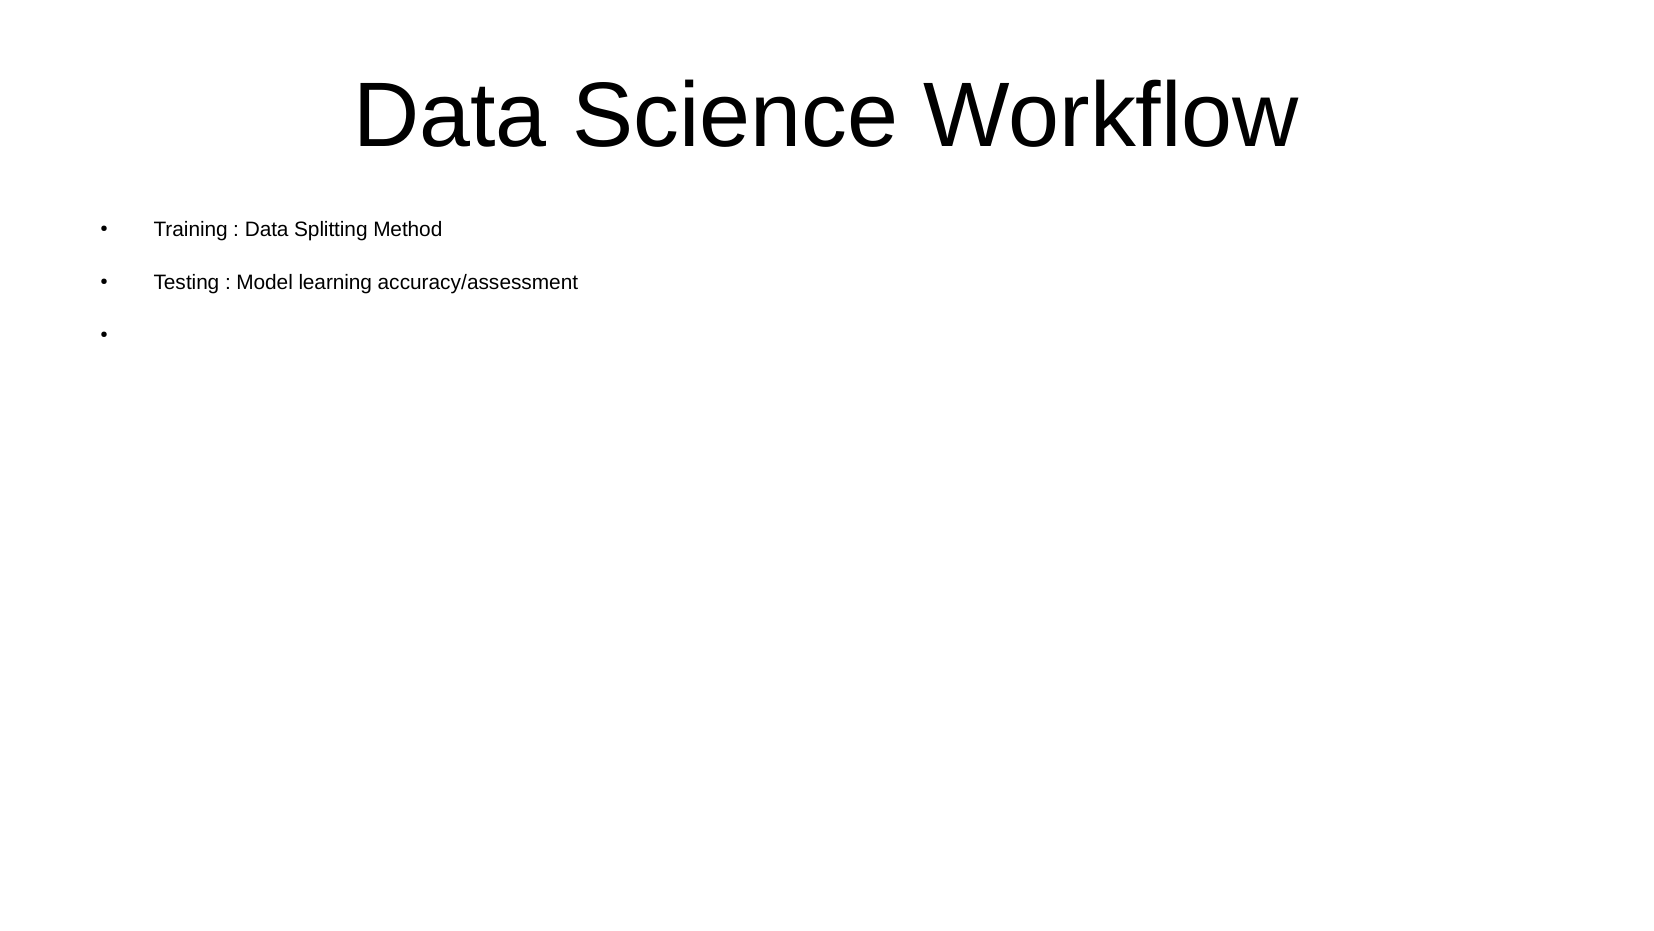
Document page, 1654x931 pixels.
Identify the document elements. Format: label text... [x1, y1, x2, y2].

title Data Science Workflow [82, 37, 1571, 193]
list Training : Data Splitting Method Testing : Model learning accuracy/assessment [82, 217, 1571, 916]
